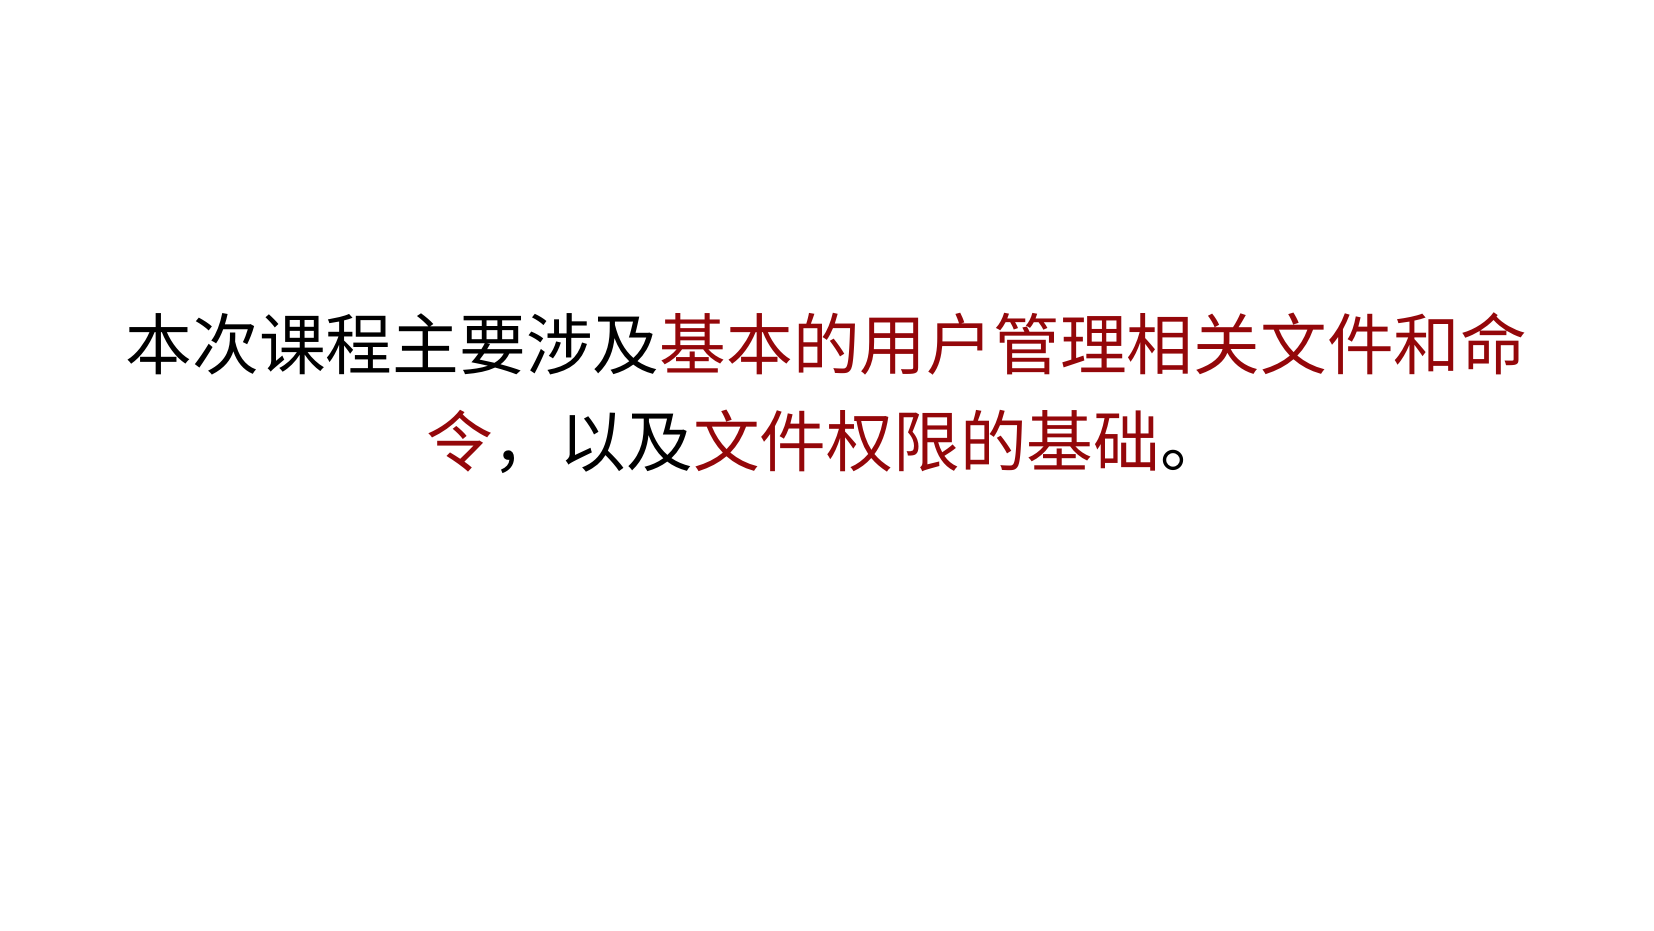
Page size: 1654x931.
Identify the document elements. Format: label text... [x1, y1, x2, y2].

subtitle 本次课程主要涉及基本的用户管理相关文件和命令，以及文件权限的基础。 [82, 37, 1571, 742]
